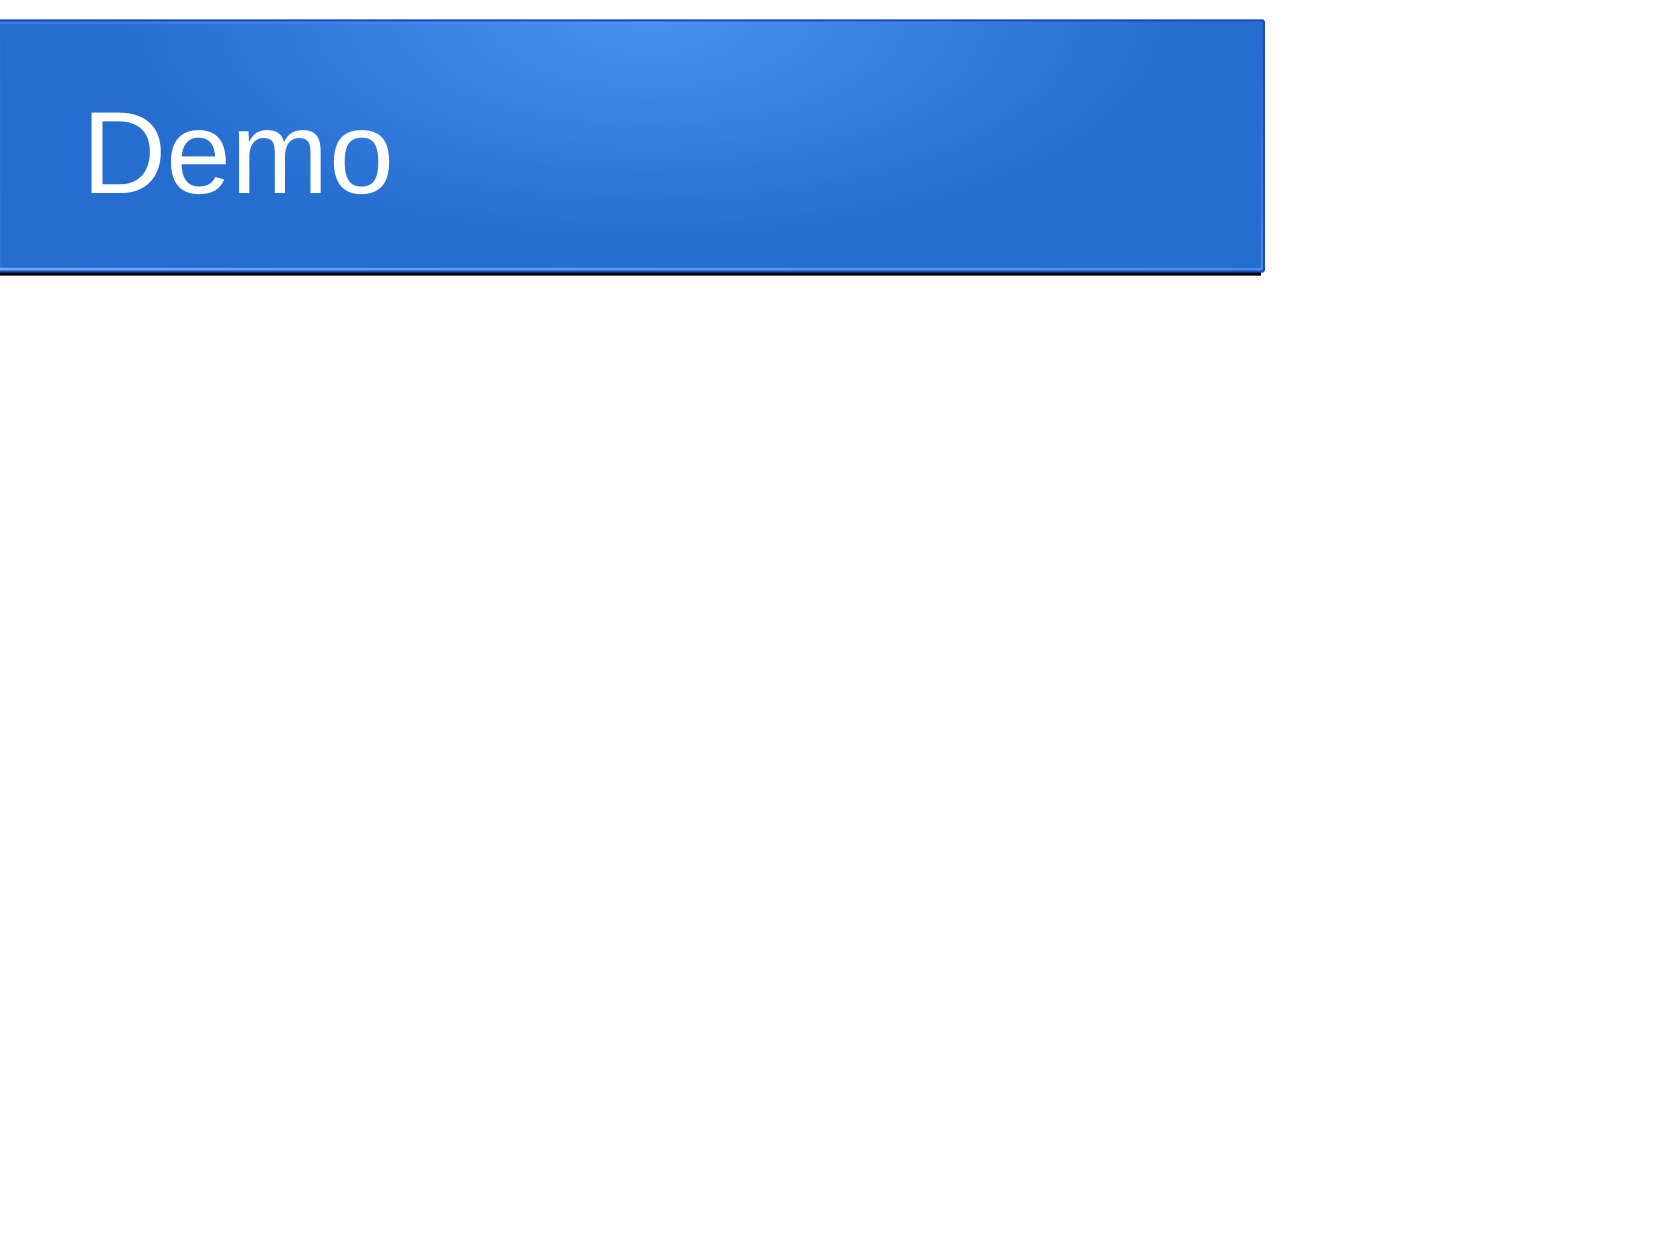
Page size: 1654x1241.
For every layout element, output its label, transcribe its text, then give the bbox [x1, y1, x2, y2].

title Demo [82, 49, 1250, 257]
